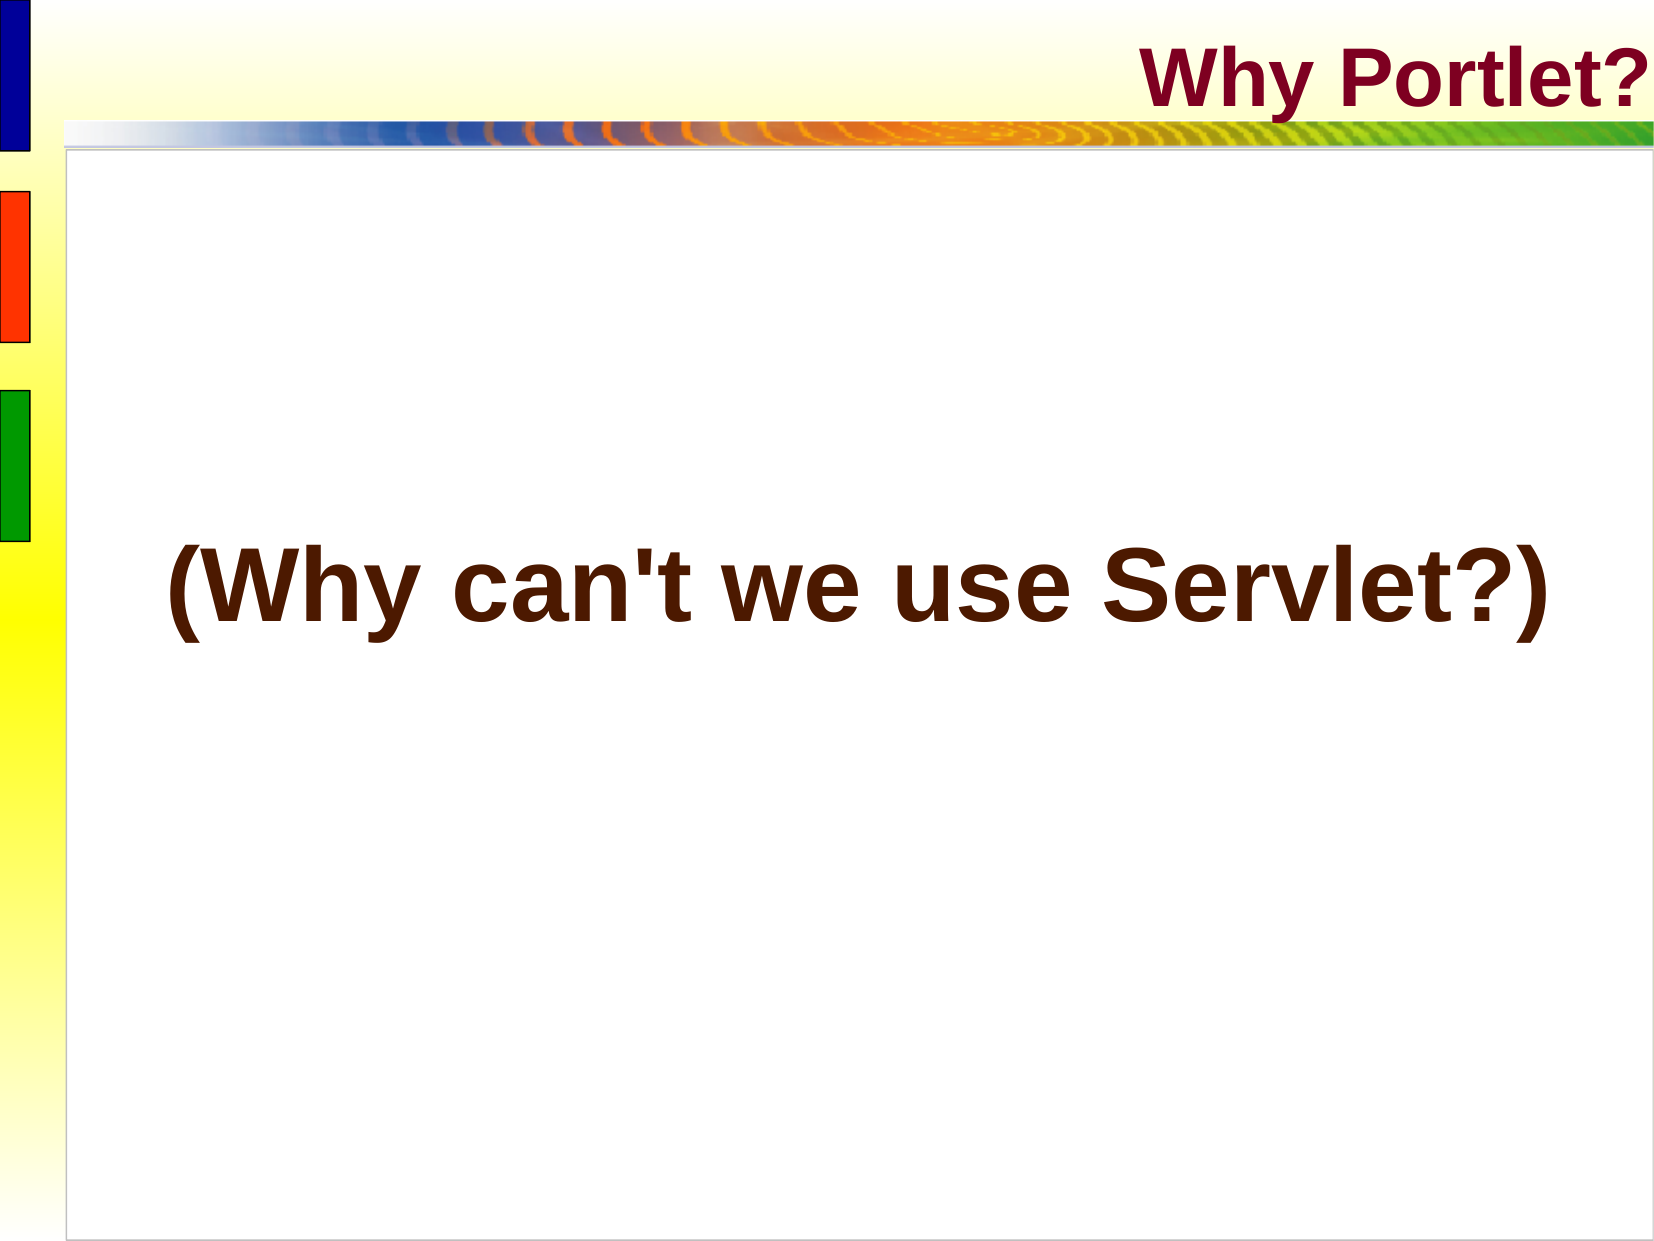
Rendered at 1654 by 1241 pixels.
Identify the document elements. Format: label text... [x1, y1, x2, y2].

title Why Portlet? [201, 8, 1654, 149]
picture [64, 120, 201, 148]
list (Why can't we use Servlet?) [64, 149, 1654, 1158]
